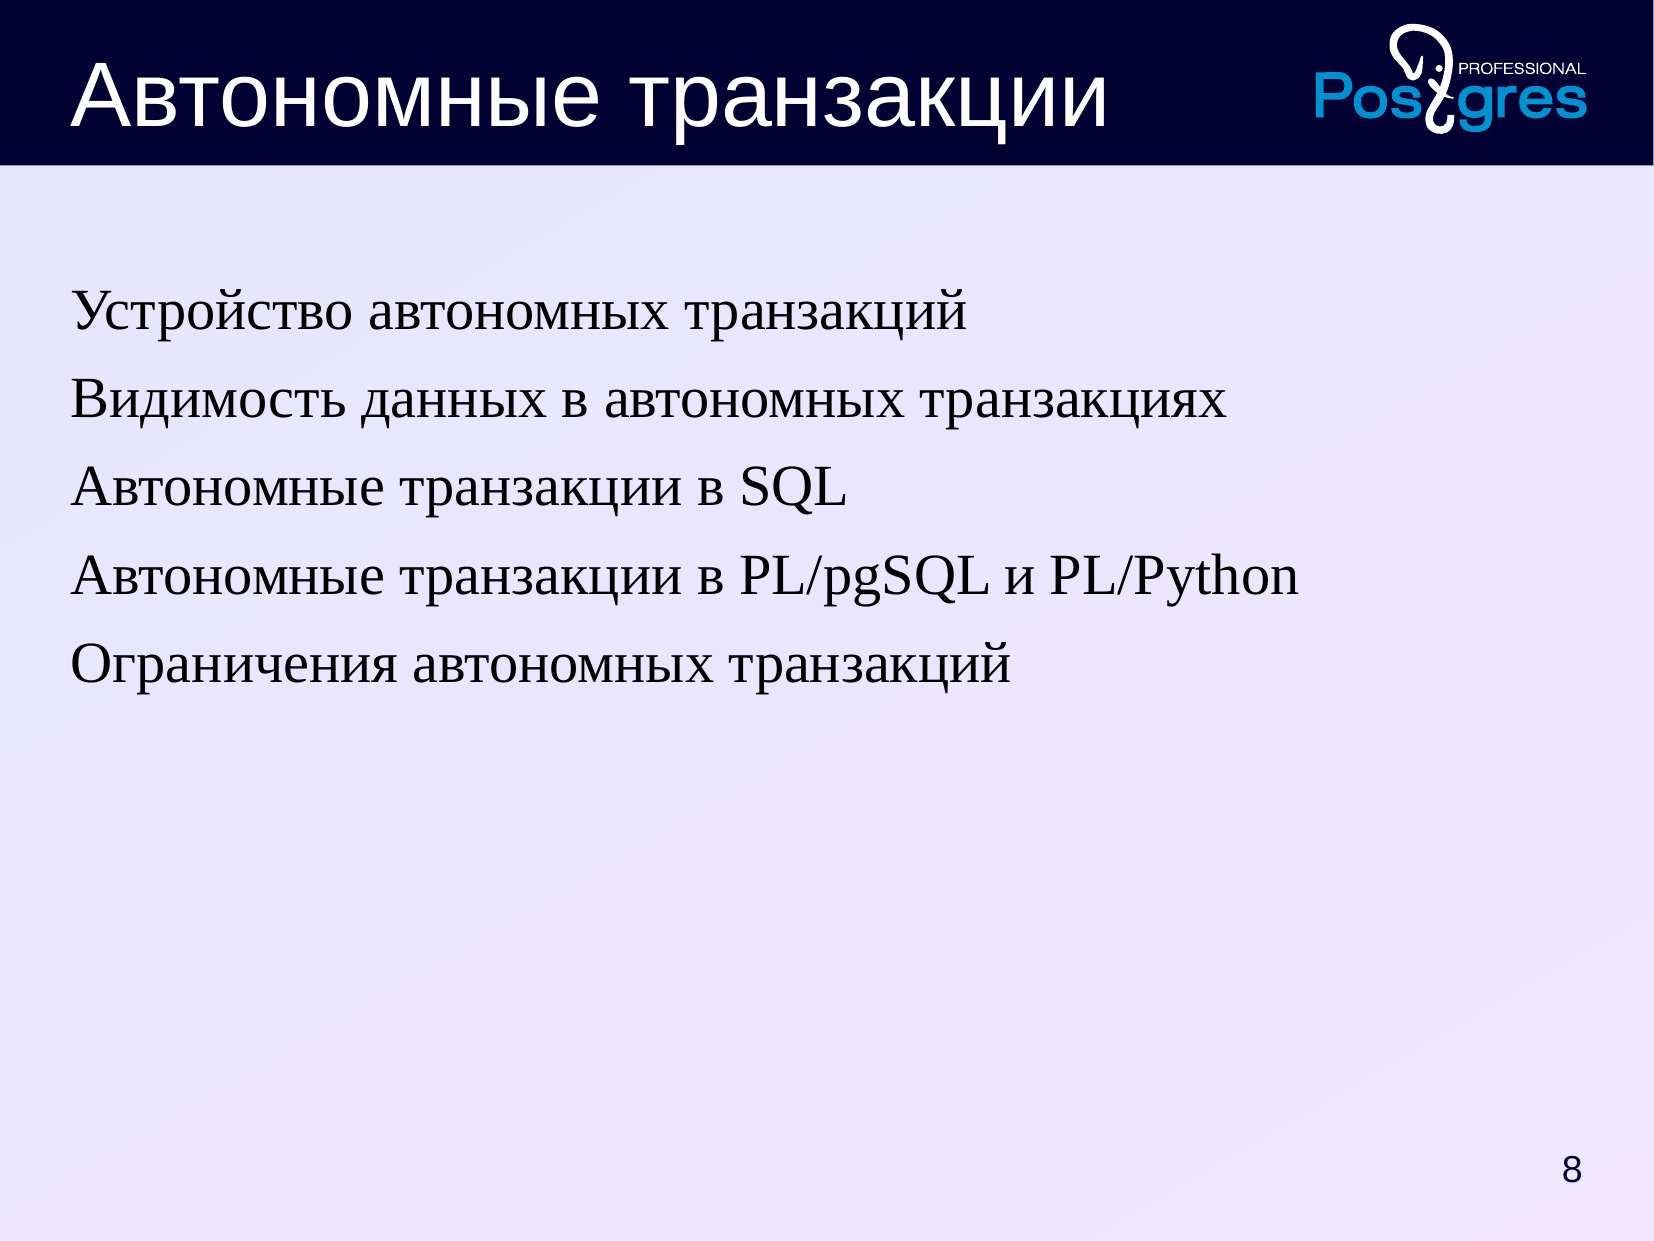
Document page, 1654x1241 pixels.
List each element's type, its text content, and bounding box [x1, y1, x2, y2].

title Автономные транзакции [70, 43, 1241, 147]
list Устройство автономных транзакций Видимость данных в автономных транзакциях Автономные транзакции в SQL Автономные транзакции в PL/pgSQL и PL/Python Ограничения автономных транзакций [70, 277, 1559, 997]
